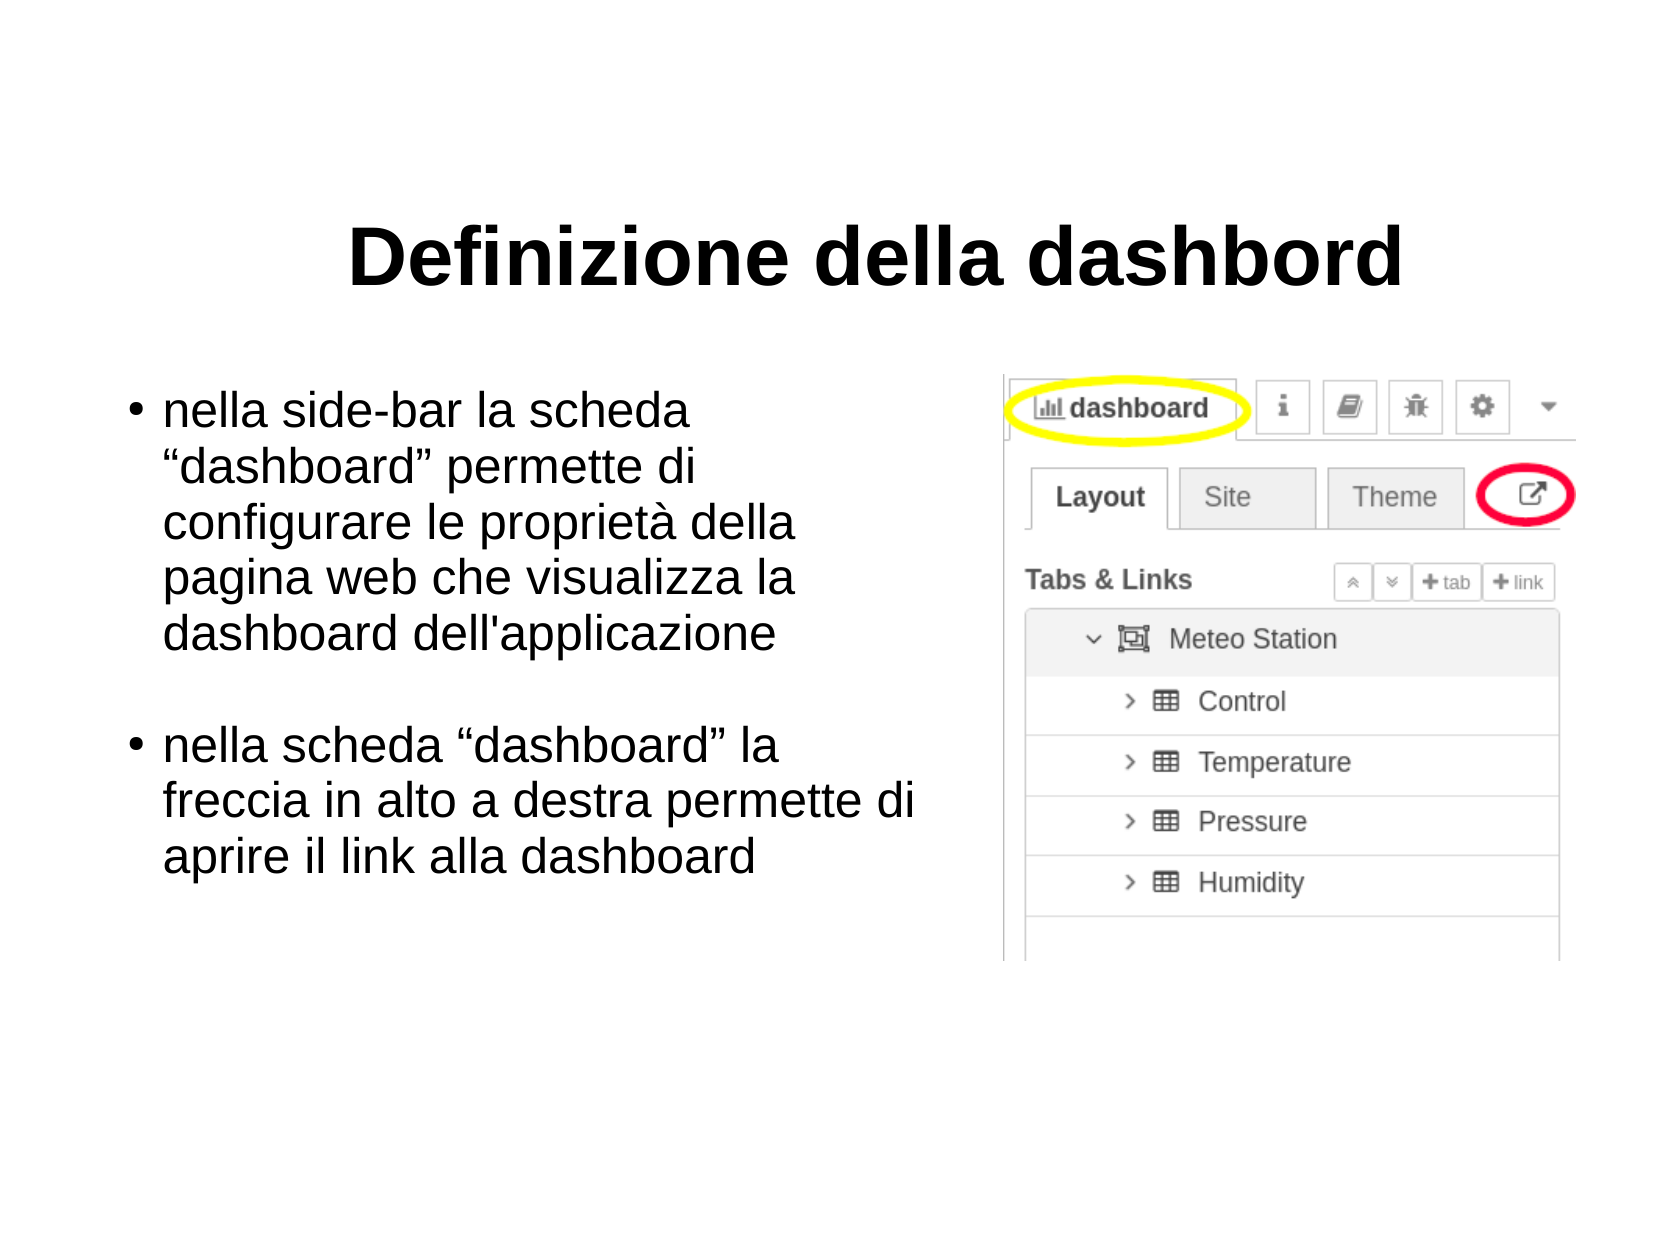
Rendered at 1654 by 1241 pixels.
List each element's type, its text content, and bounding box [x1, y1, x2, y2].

text_box Definizione della dashbord [188, 208, 1565, 302]
picture [1003, 374, 1576, 961]
text_box nella side-bar la scheda “dashboard” permette di configurare le proprietà della pagina web che visualizza la dashboard dell'applicazione nella scheda “dashboard” la freccia in alto a destra permette di aprire il link alla dashboard [112, 375, 938, 948]
